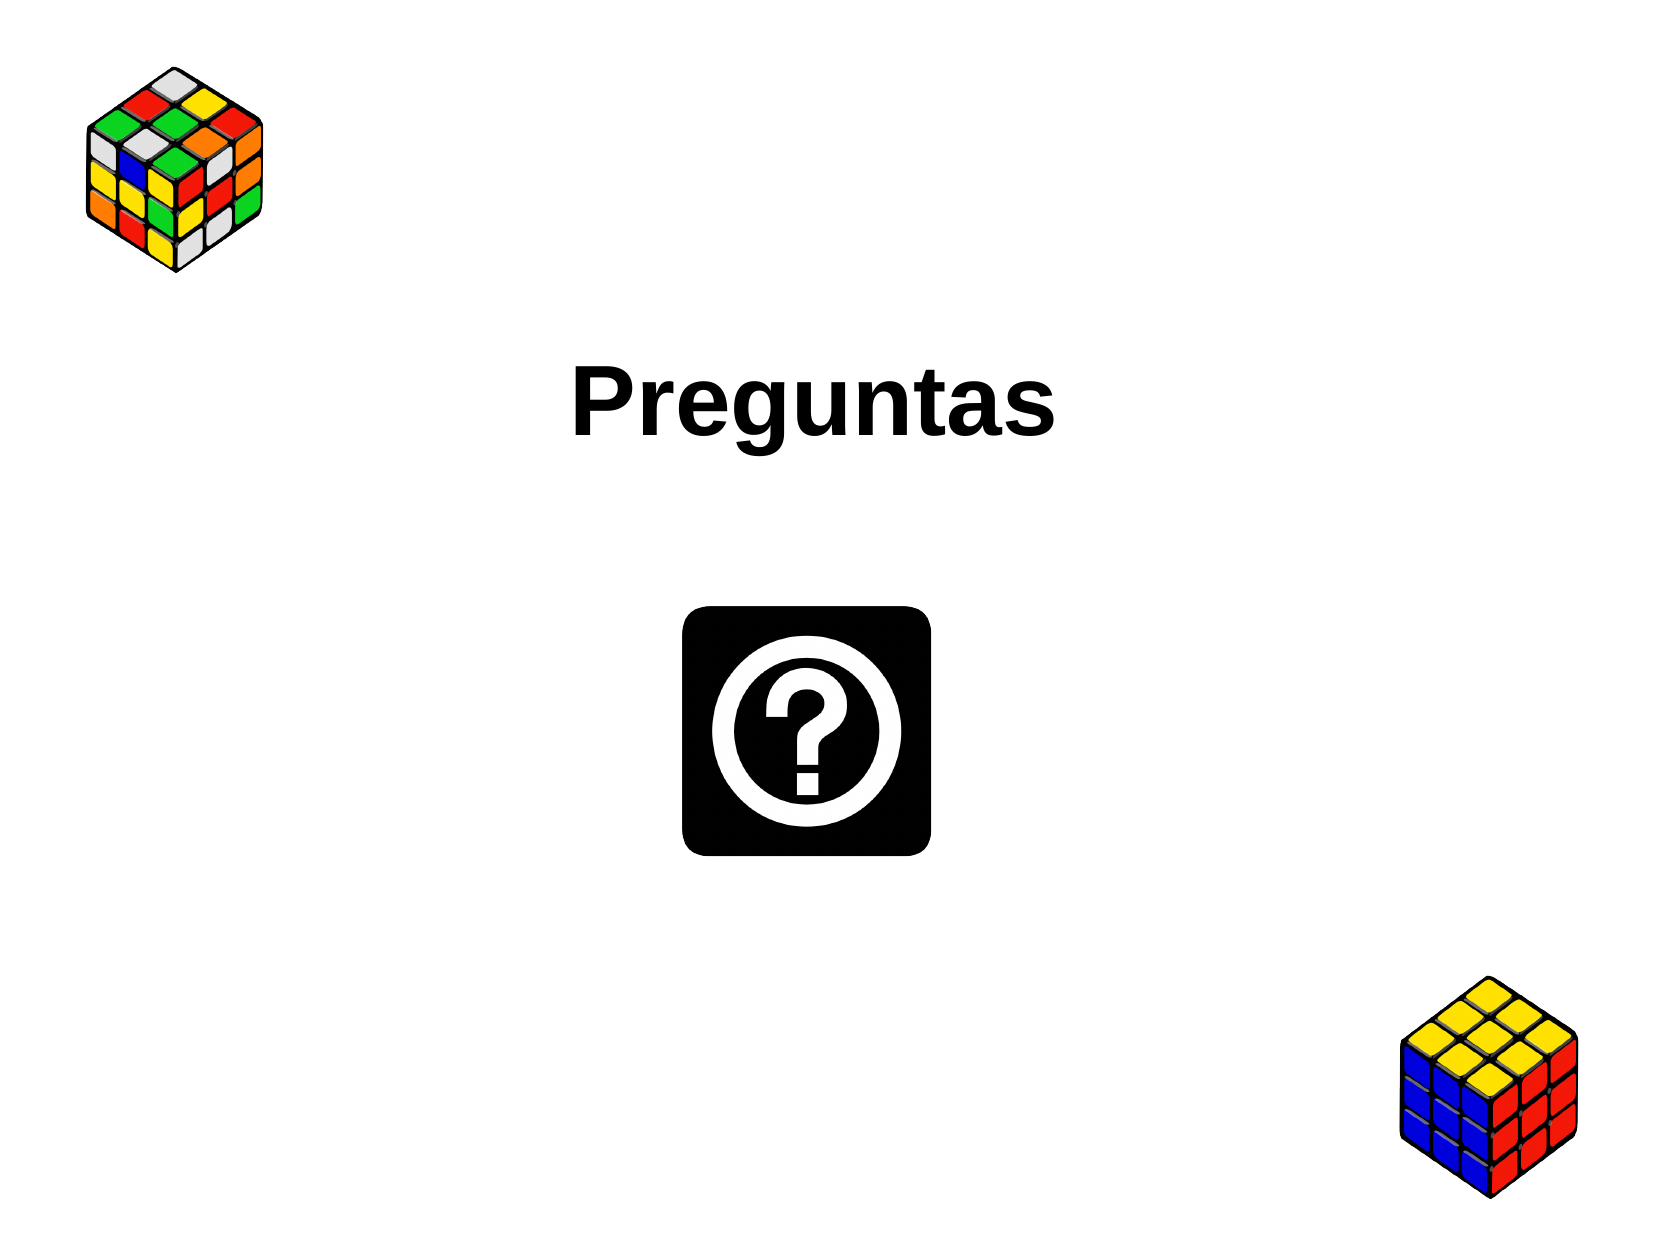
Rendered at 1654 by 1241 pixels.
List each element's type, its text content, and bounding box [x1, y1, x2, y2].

picture [675, 599, 938, 863]
picture [37, 0, 338, 378]
picture [1350, 821, 1653, 1241]
subtitle Preguntas? [82, 0, 1571, 802]
